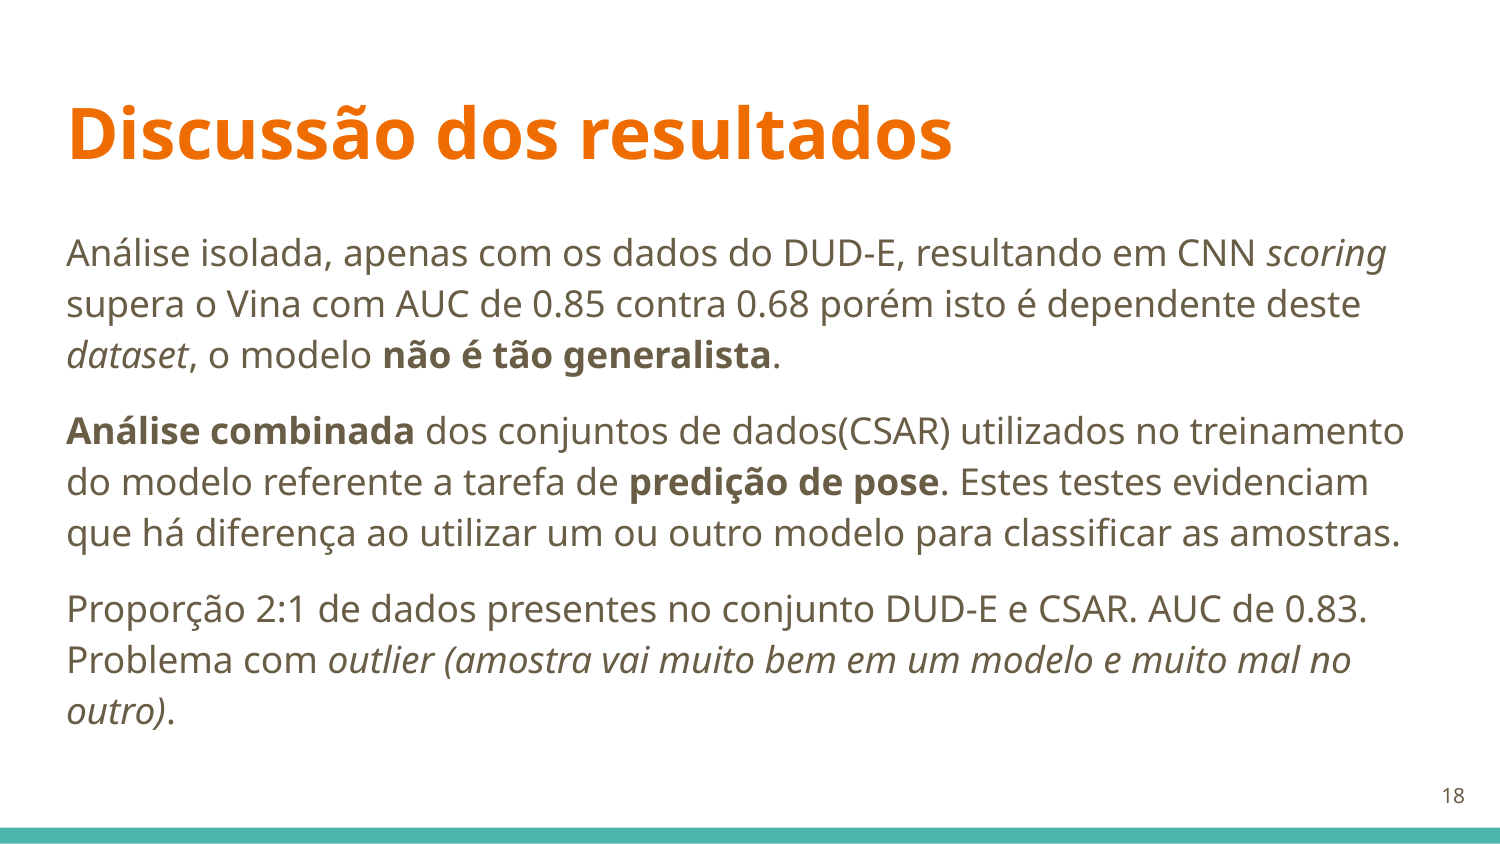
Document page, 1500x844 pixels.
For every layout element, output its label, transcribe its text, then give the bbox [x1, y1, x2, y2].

slide_number <number> [1389, 764, 1480, 830]
list Análise isolada, apenas com os dados do DUD-E, resultando em CNN scoring supera o Vina com AUC de 0.85 contra 0.68 porém isto é dependente deste dataset, o modelo não é tão generalista. Análise combinada dos conjuntos de dados(CSAR) utilizados no treinamento do modelo referente a tarefa de predição de pose. Estes testes evidenciam que há diferença ao utilizar um ou outro modelo para classificar as amostras. Proporção 2:1 de dados presentes no conjunto DUD-E e CSAR. AUC de 0.83. Problema com outlier (amostra vai muito bem em um modelo e muito mal no outro). [51, 207, 1449, 750]
title Discussão dos resultados [51, 72, 1449, 189]
